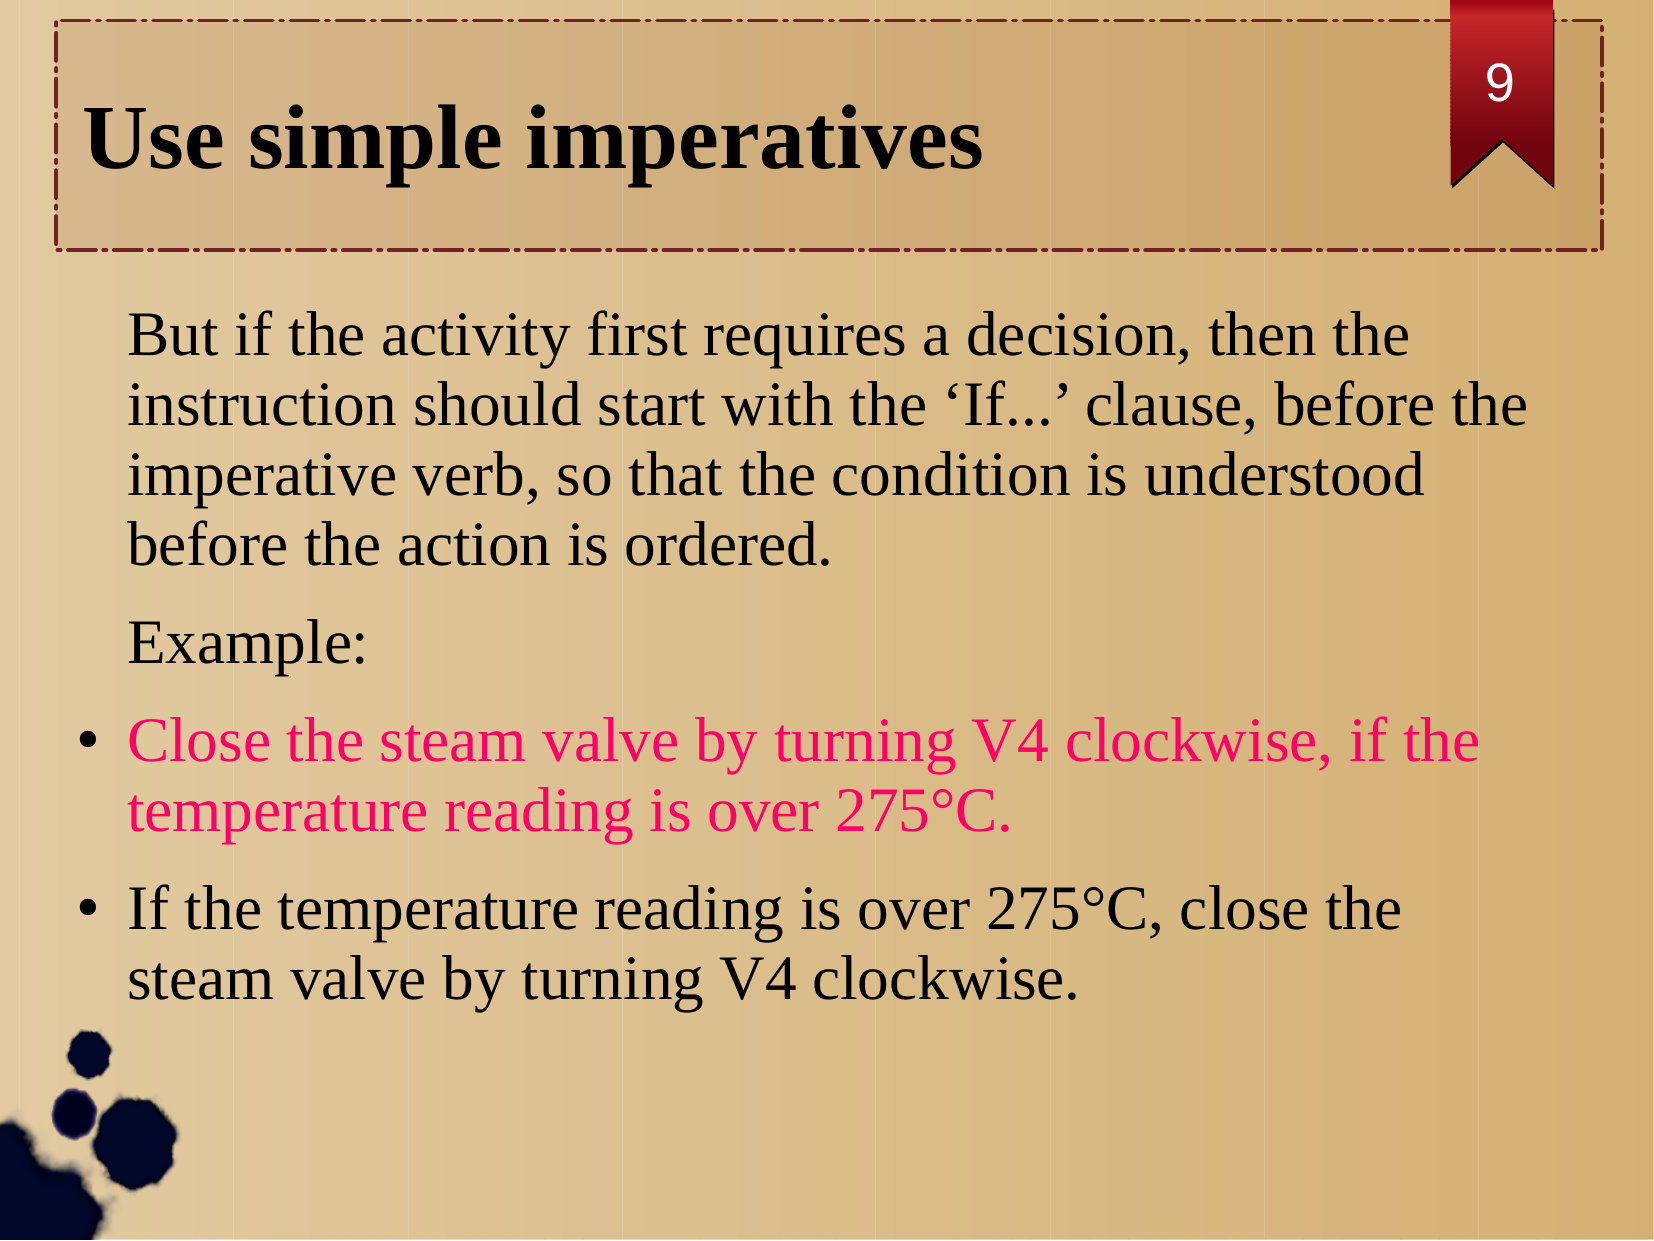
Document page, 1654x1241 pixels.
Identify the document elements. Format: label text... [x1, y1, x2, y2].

title Use simple imperatives [82, 47, 1412, 229]
text_box 9 [1455, 45, 1546, 121]
list But if the activity first requires a decision, then the instruction should start with the ‘If...’ clause, before the imperative verb, so that the condition is understood before the action is ordered. Example: Close the steam valve by turning V4 clockwise, if the temperature reading is over 275°C. If the temperature reading is over 275°C, close the steam valve by turning V4 clockwise. [60, 299, 1549, 1019]
